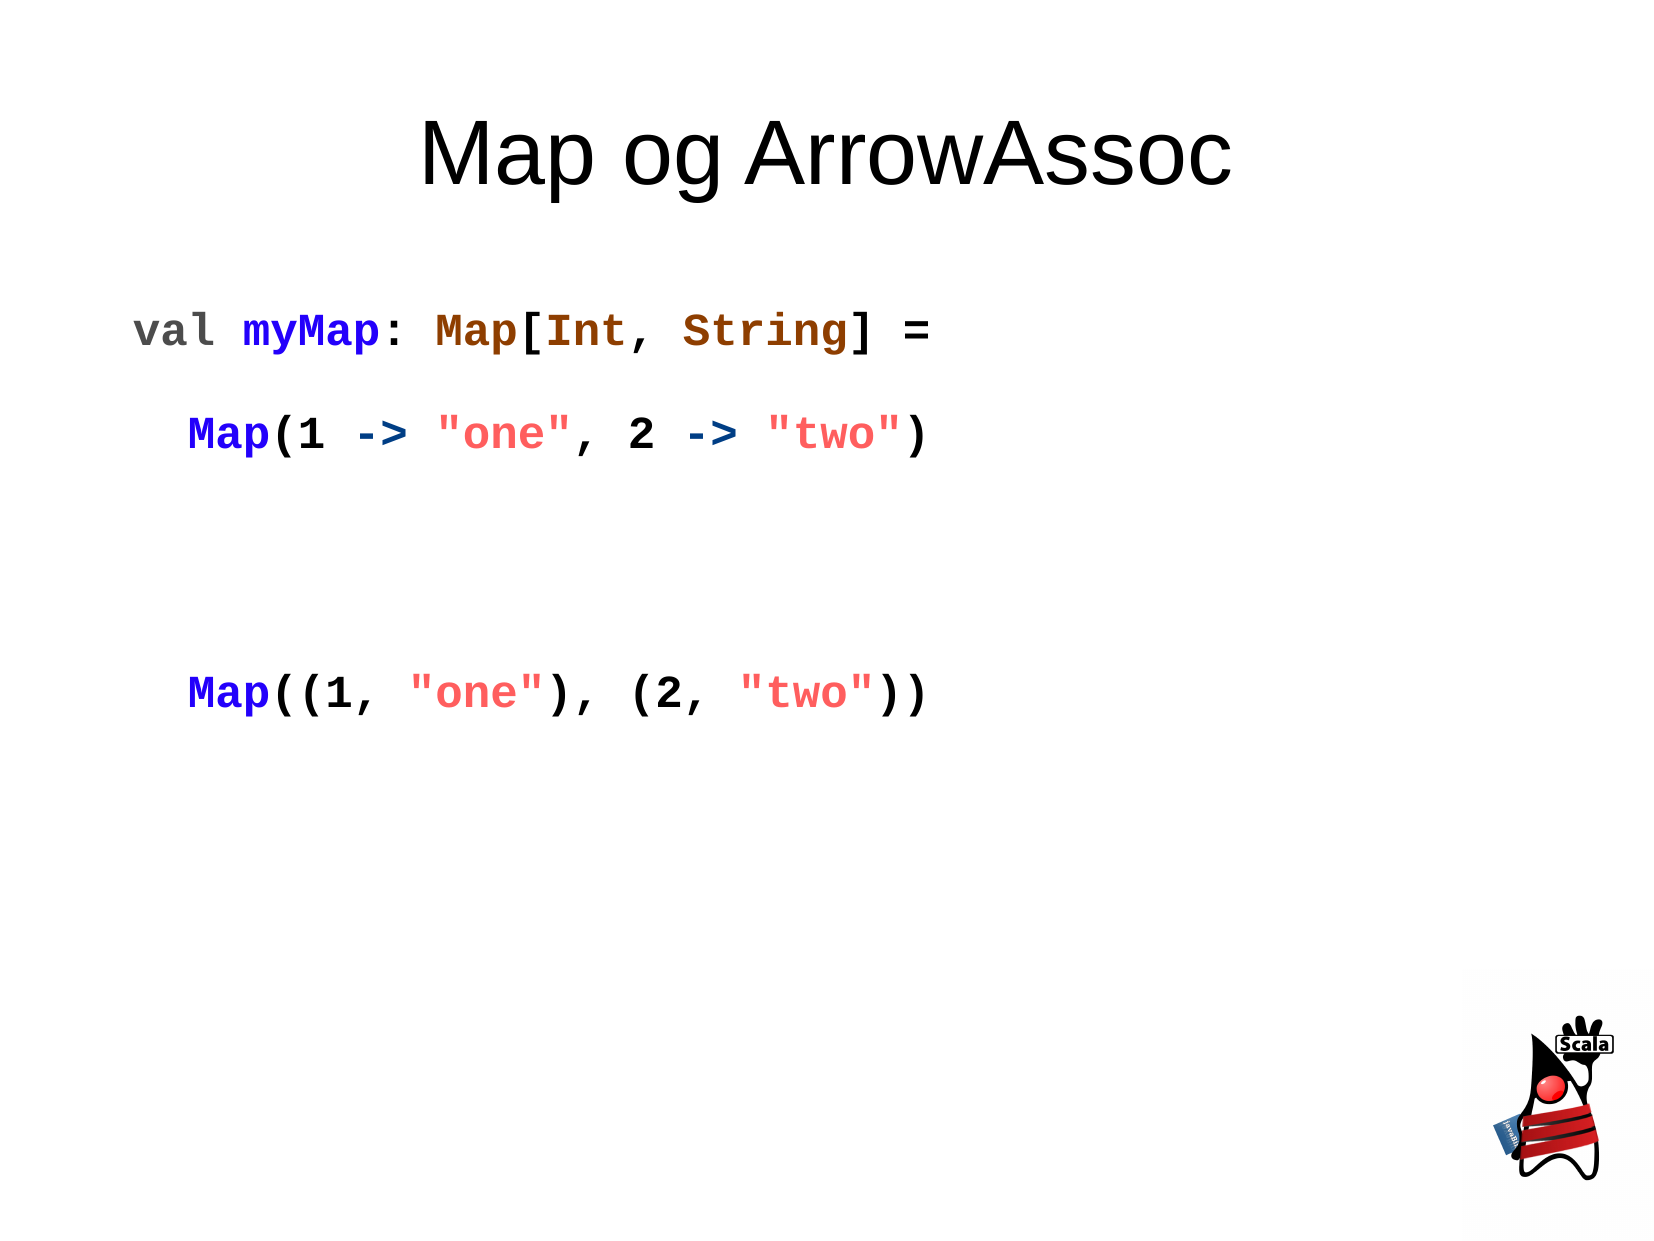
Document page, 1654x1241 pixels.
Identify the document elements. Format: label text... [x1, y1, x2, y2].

title Map og ArrowAssoc [82, 56, 1571, 250]
text_box val myMap: Map[Int, String] = Map(1 -> "one", 2 -> "two") Map((1, "one"), (2, "two")) [118, 300, 1654, 732]
picture [1462, 969, 1654, 1241]
